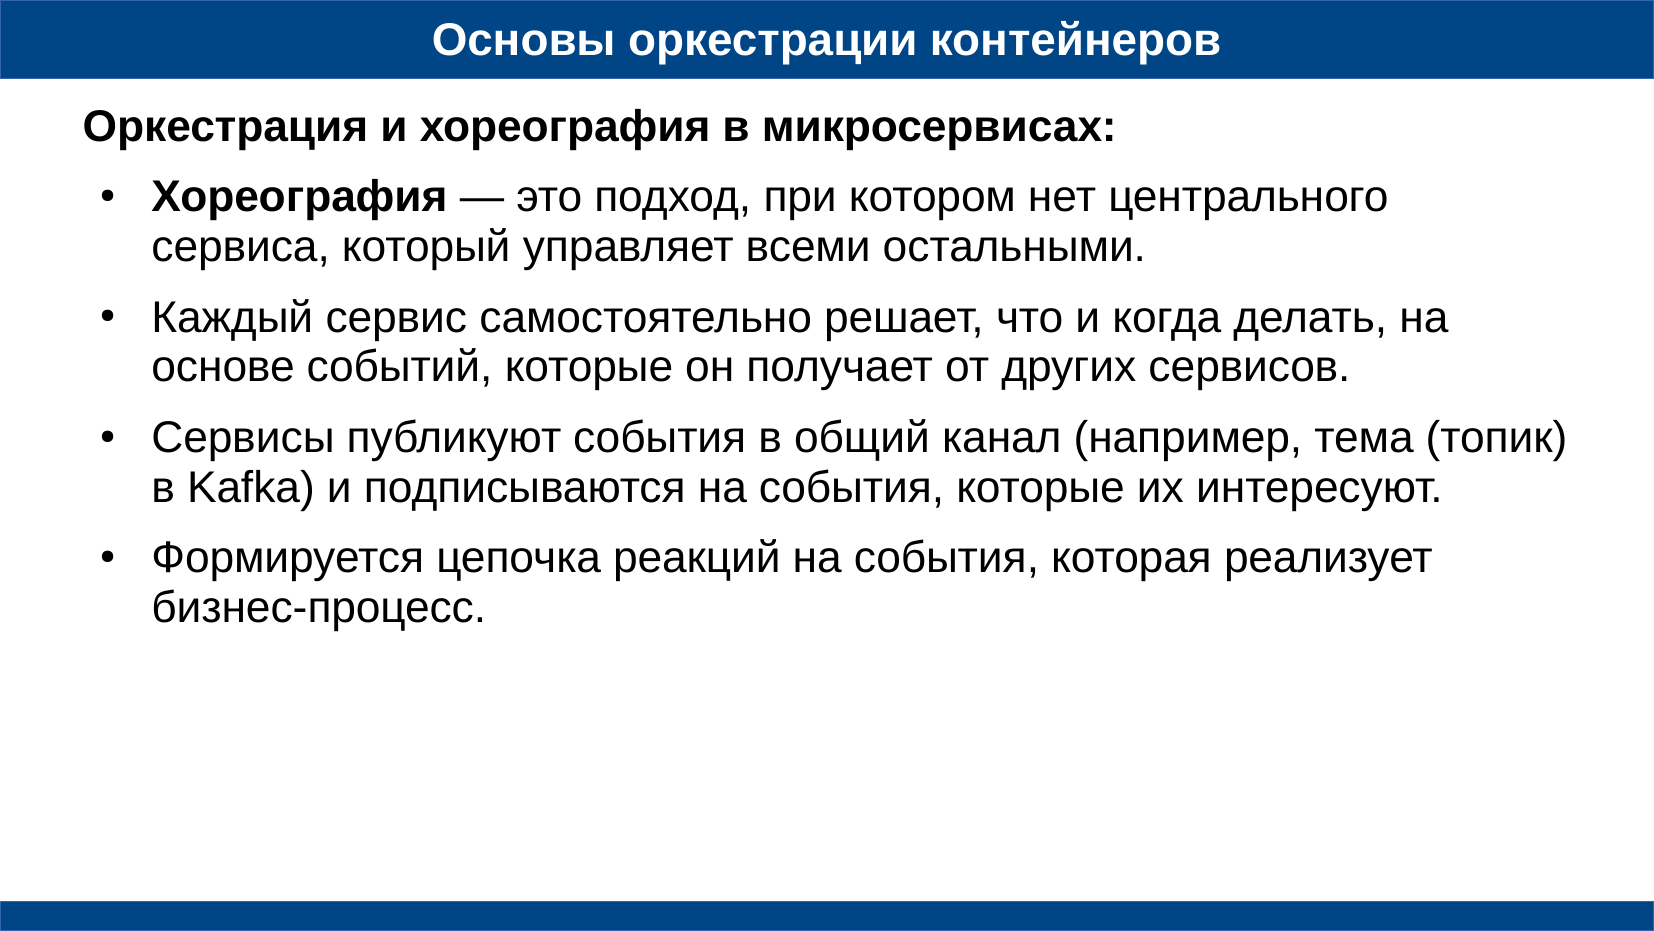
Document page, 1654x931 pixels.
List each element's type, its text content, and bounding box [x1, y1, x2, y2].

list Оркестрация и хореография в микросервисах: Хореография — это подход, при котором нет центрального сервиса, который управляет всеми остальными. Каждый сервис самостоятельно решает, что и когда делать, на основе событий, которые он получает от других сервисов. Сервисы публикуют события в общий канал (например, тема (топик) в Kafka) и подписываются на события, которые их интересуют. Формируется цепочка реакций на события, которая реализует бизнес-процесс. [82, 101, 1571, 641]
title Основы оркестрации контейнеров [0, 0, 1654, 79]
